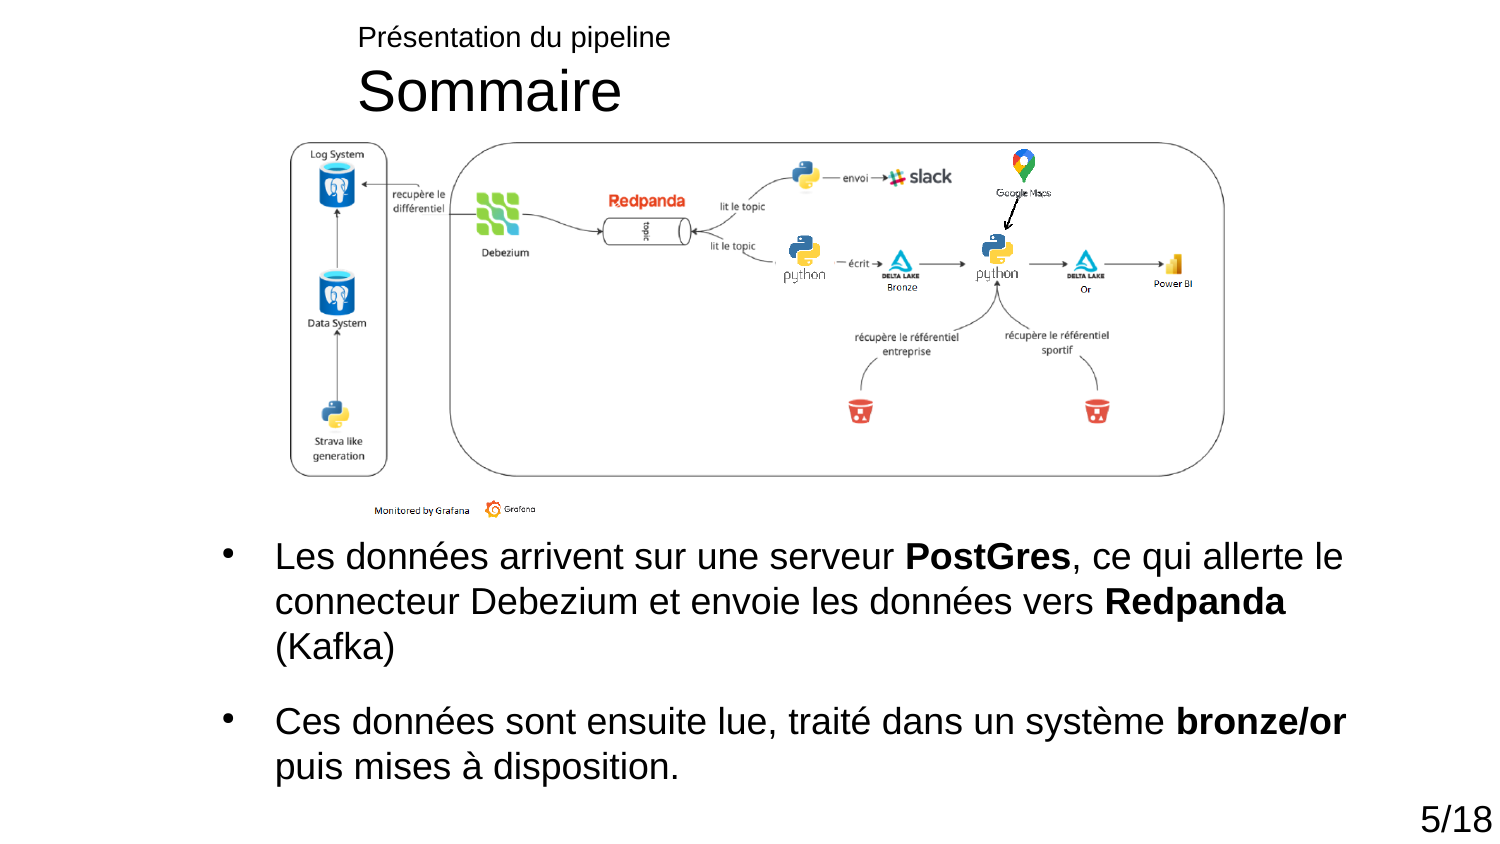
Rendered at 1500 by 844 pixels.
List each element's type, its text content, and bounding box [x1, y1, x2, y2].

text_box 5/18 [1405, 791, 1500, 844]
title Présentation du pipeline Sommaire [342, 3, 1498, 154]
list Les données arrivent sur une serveur PostGres, ce qui allerte le connecteur Debezium et envoie les données vers Redpanda (Kafka) Ces données sont ensuite lue, traité dans un système bronze/or puis mises à disposition. [188, 517, 1380, 686]
picture [285, 129, 1241, 534]
